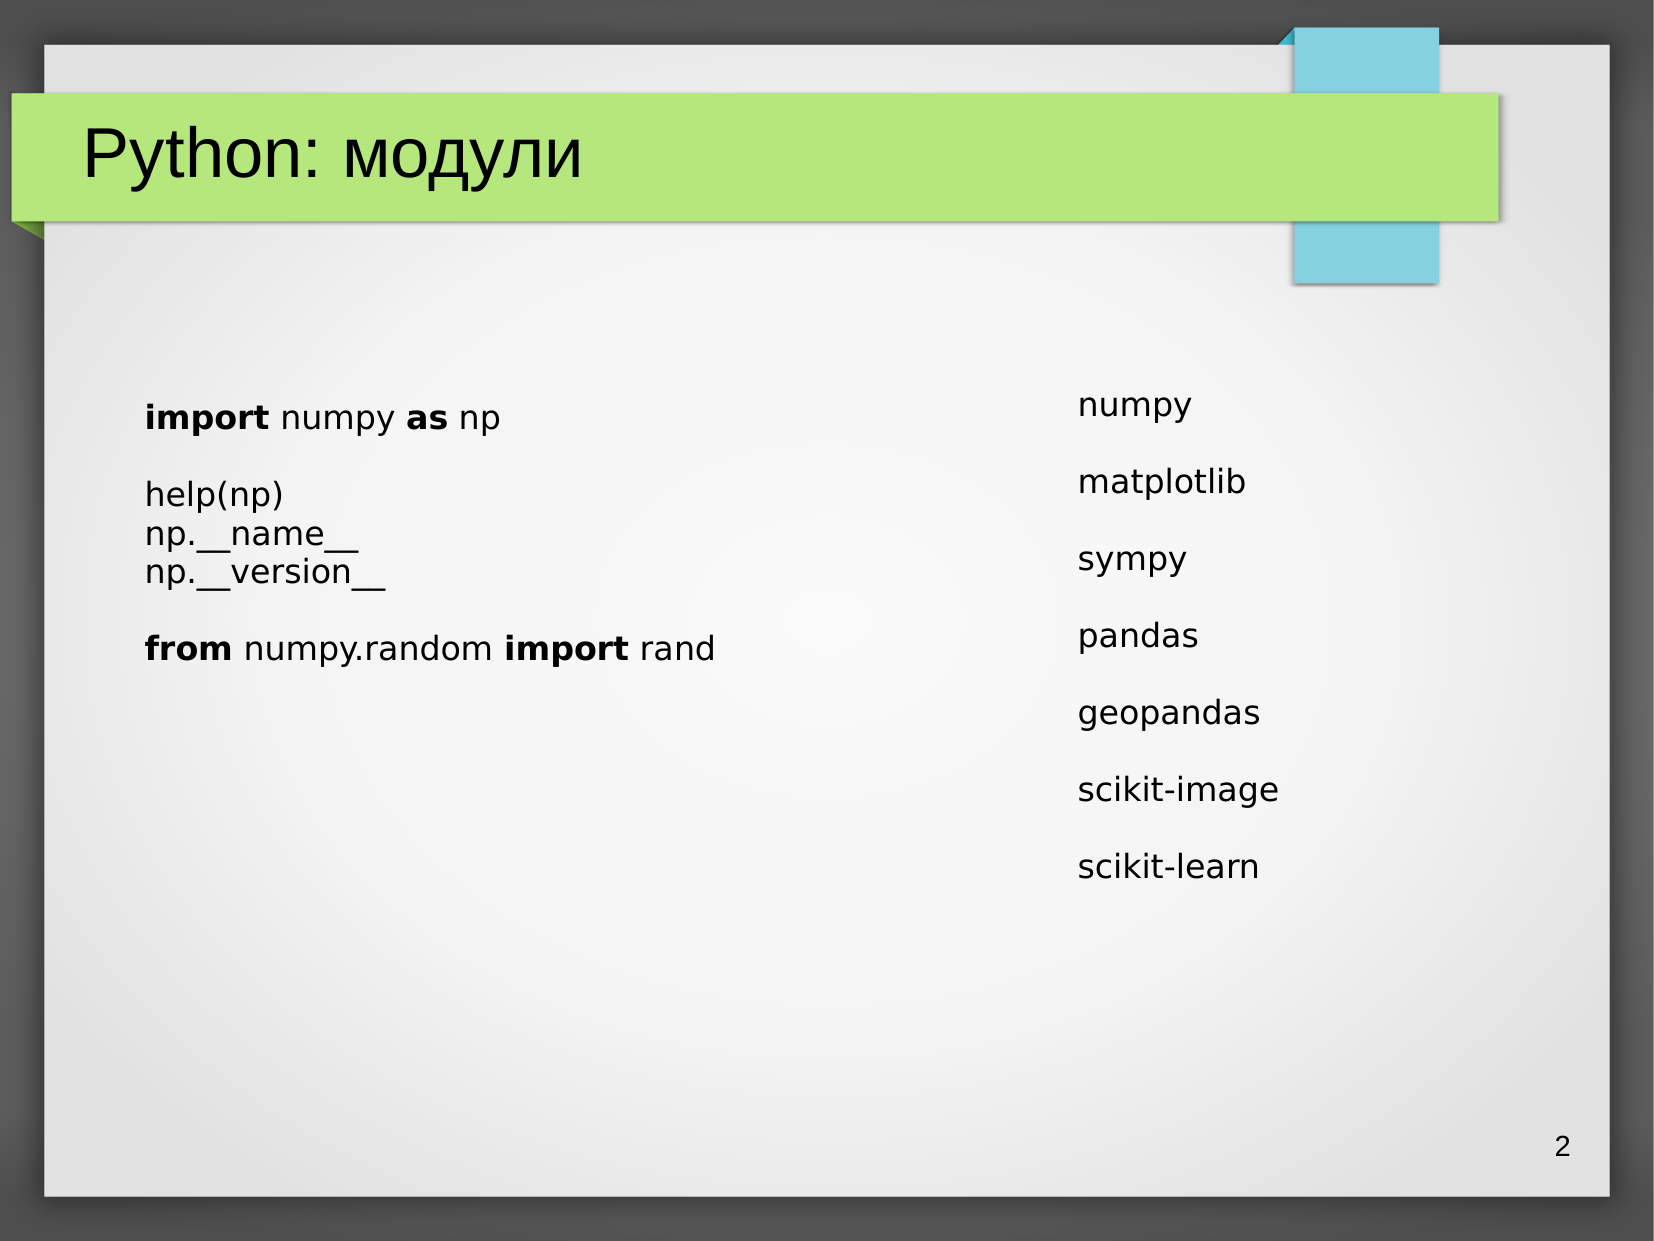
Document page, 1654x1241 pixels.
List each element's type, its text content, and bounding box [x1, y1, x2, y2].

text_box numpy matplotlib sympy pandas geopandas scikit-image scikit-learn [1062, 377, 1430, 1048]
title Python: модули [82, 49, 1571, 257]
picture [0, 0, 1654, 1241]
text_box import numpy as np help(np) np.__name__ np.__version__ from numpy.random import rand [129, 391, 815, 792]
